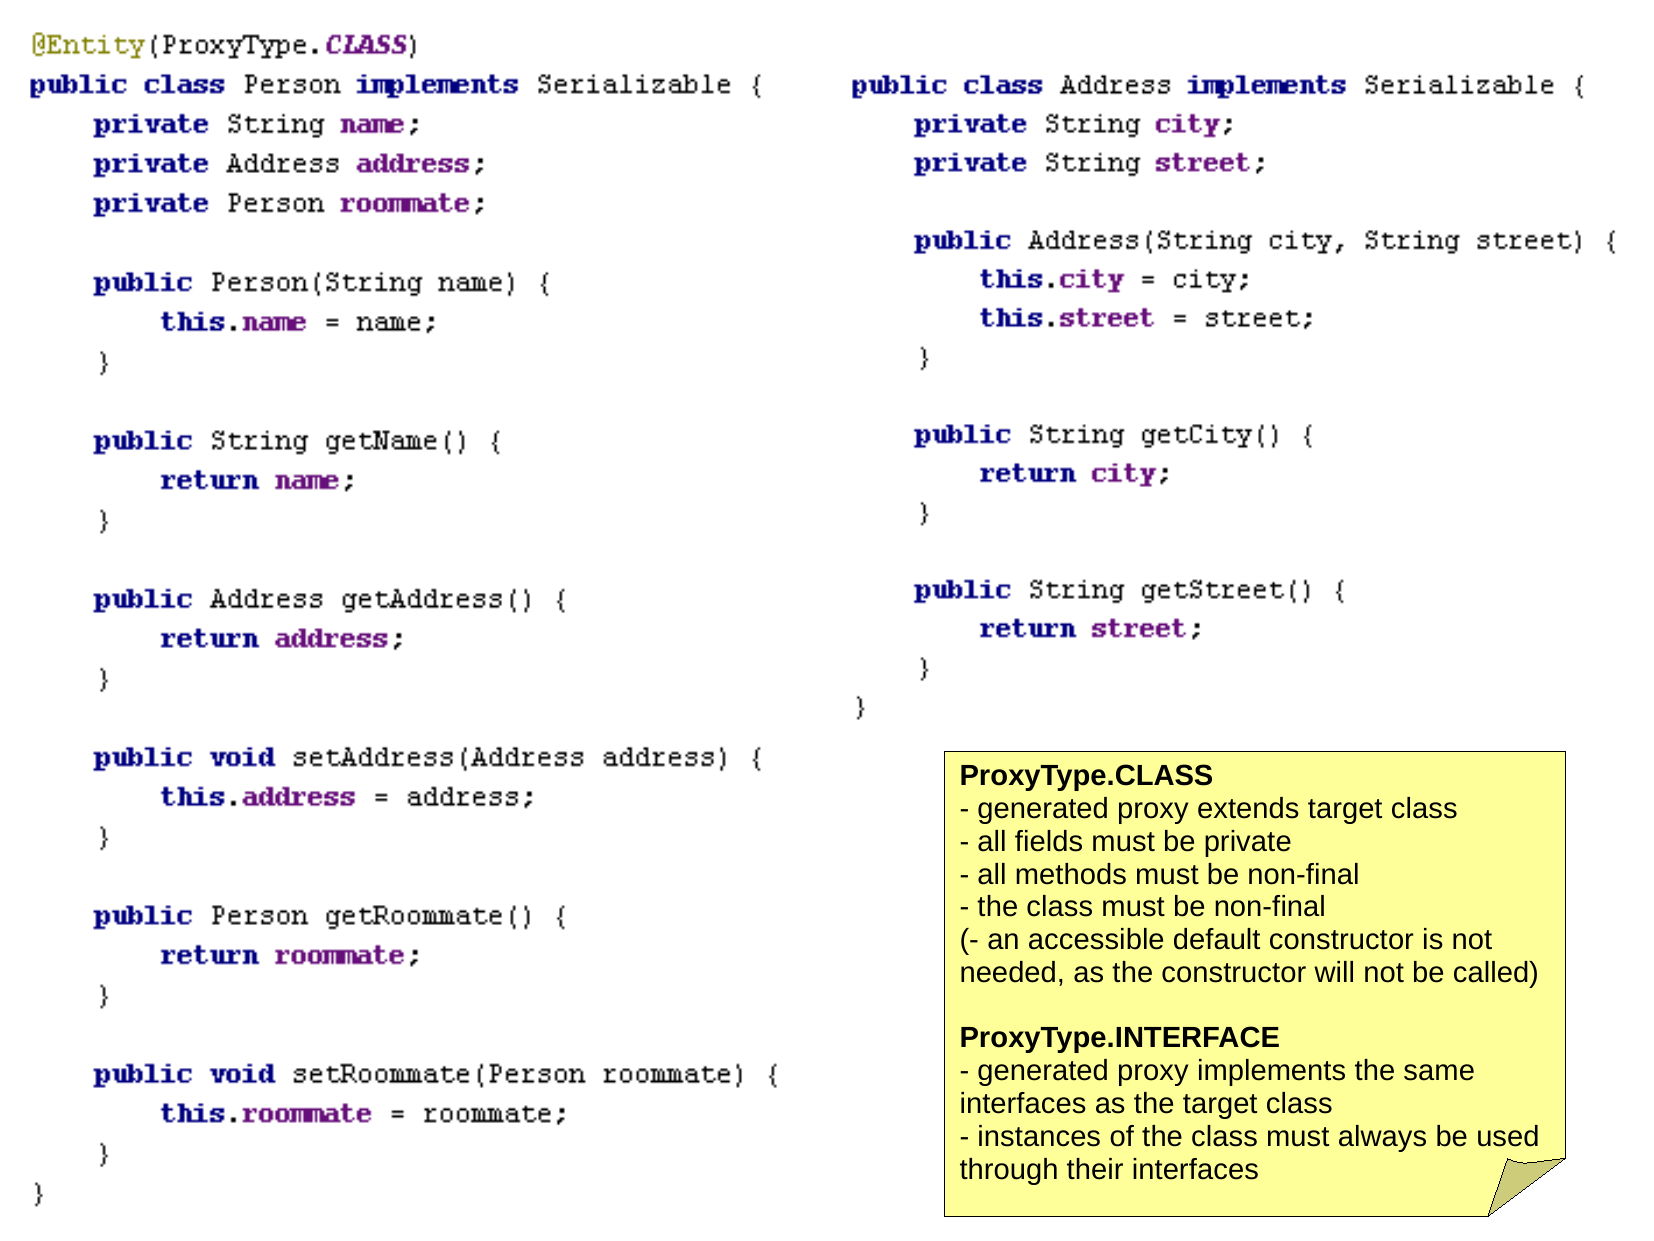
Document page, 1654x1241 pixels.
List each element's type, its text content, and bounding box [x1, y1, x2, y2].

picture [851, 60, 1654, 745]
text_box ProxyType.CLASS - generated proxy extends target class - all fields must be private - all methods must be non-final - the class must be non-final (- an accessible default constructor is not needed, as the constructor will not be called) ProxyType.INTERFACE - generated proxy implements the same interfaces as the target class - instances of the class must always be used through their interfaces [944, 751, 1566, 1217]
picture [29, 17, 798, 1223]
